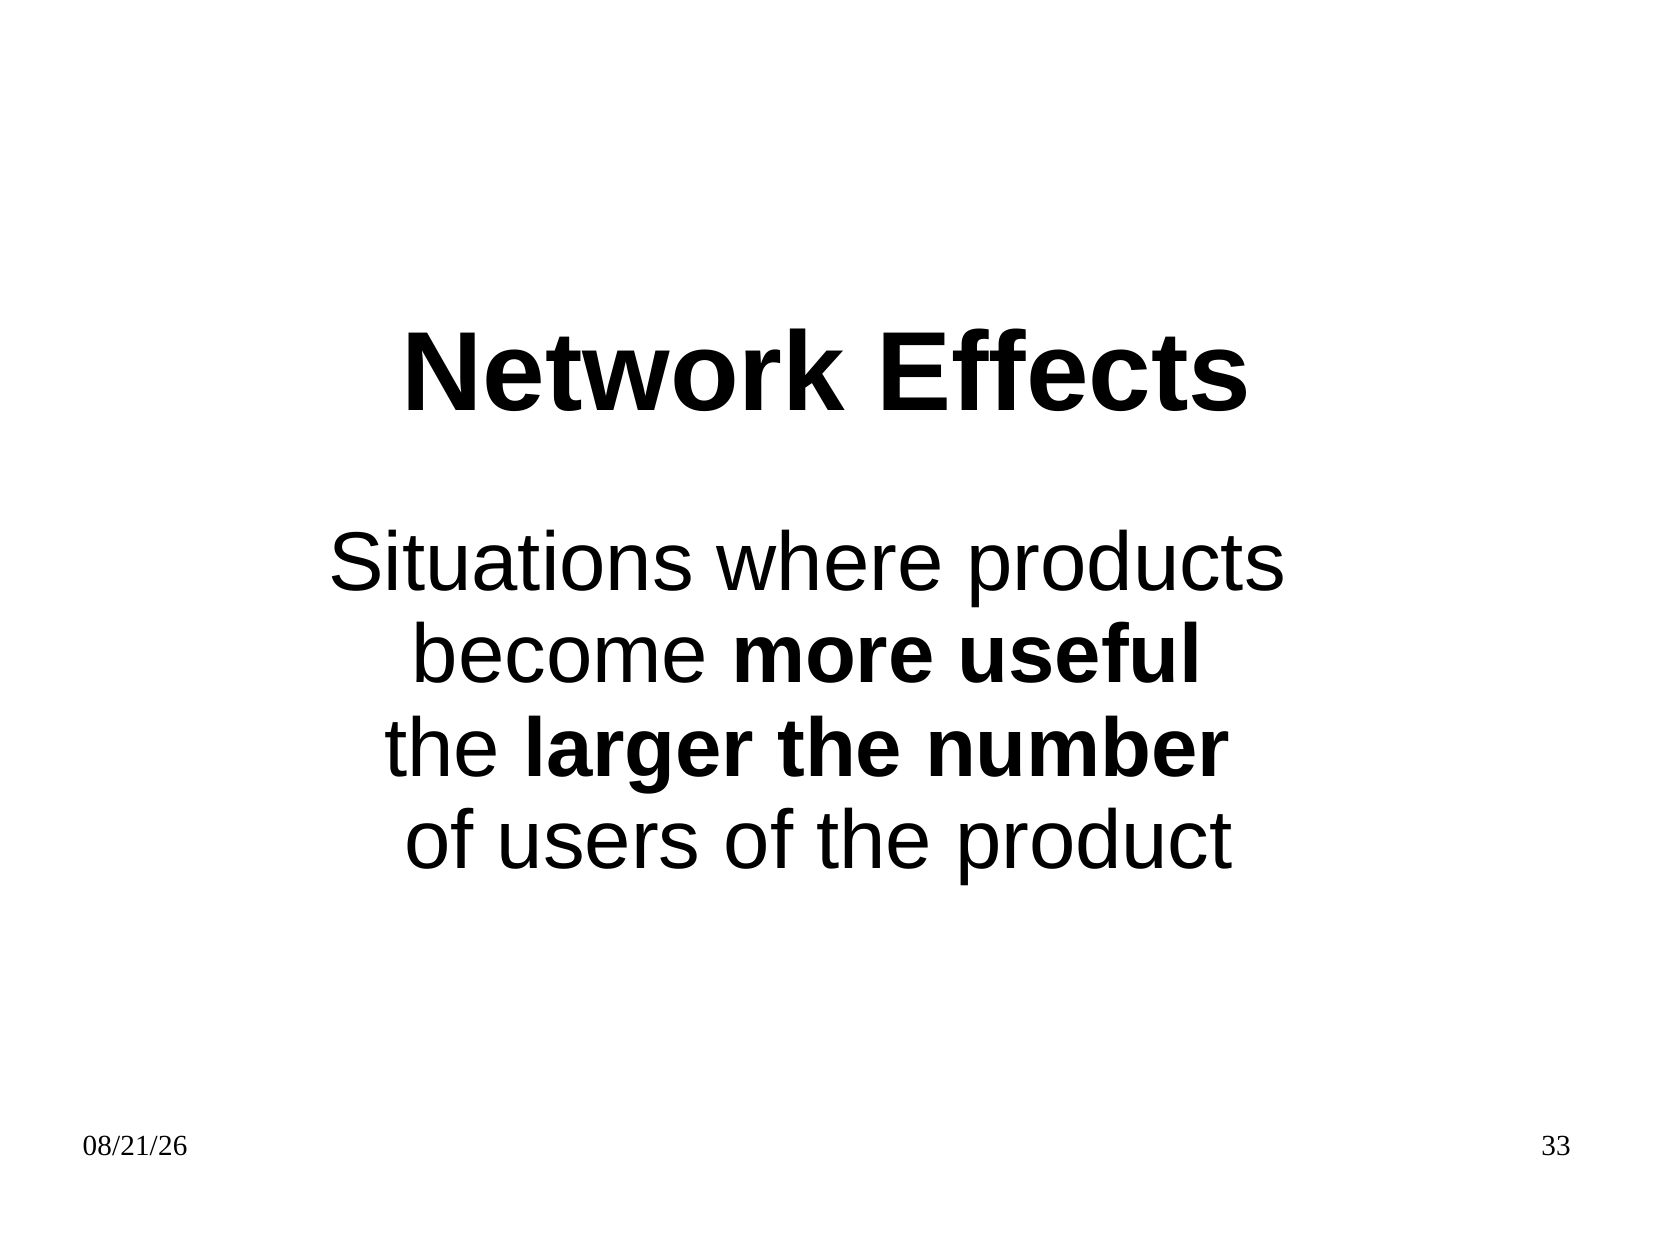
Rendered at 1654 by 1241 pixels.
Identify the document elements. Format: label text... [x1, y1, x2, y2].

title Network Effects [82, 267, 1571, 476]
subtitle Situations where products become more useful the larger the number of users of the product [75, 514, 1564, 887]
